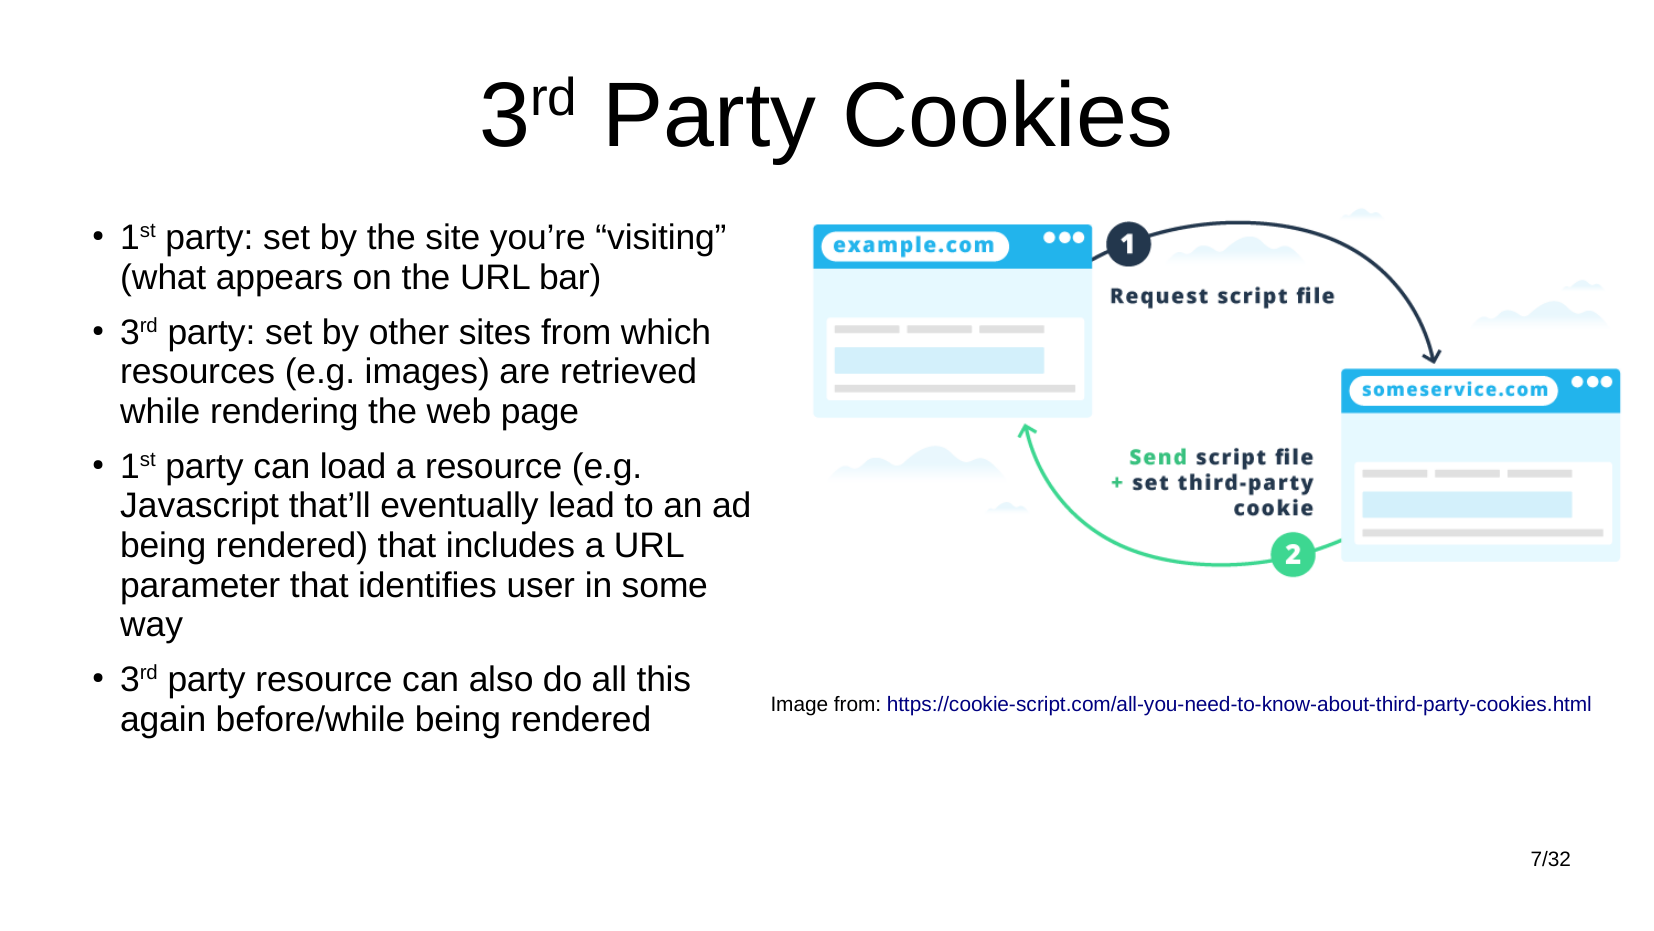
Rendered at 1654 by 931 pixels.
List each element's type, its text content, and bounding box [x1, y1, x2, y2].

list 1st party: set by the site you’re “visiting” (what appears on the URL bar) 3rd party: set by other sites from which resources (e.g. images) are retrieved while rendering the web page 1st party can load a resource (e.g. Javascript that’ll eventually lead to an ad being rendered) that includes a URL parameter that identifies user in some way 3rd party resource can also do all this again before/while being rendered [82, 217, 756, 758]
text_box Image from: https://cookie-script.com/all-you-need-to-know-about-third-party-cookies.html [755, 685, 1642, 803]
picture [803, 188, 1630, 595]
title 3rd Party Cookies [82, 37, 1571, 193]
